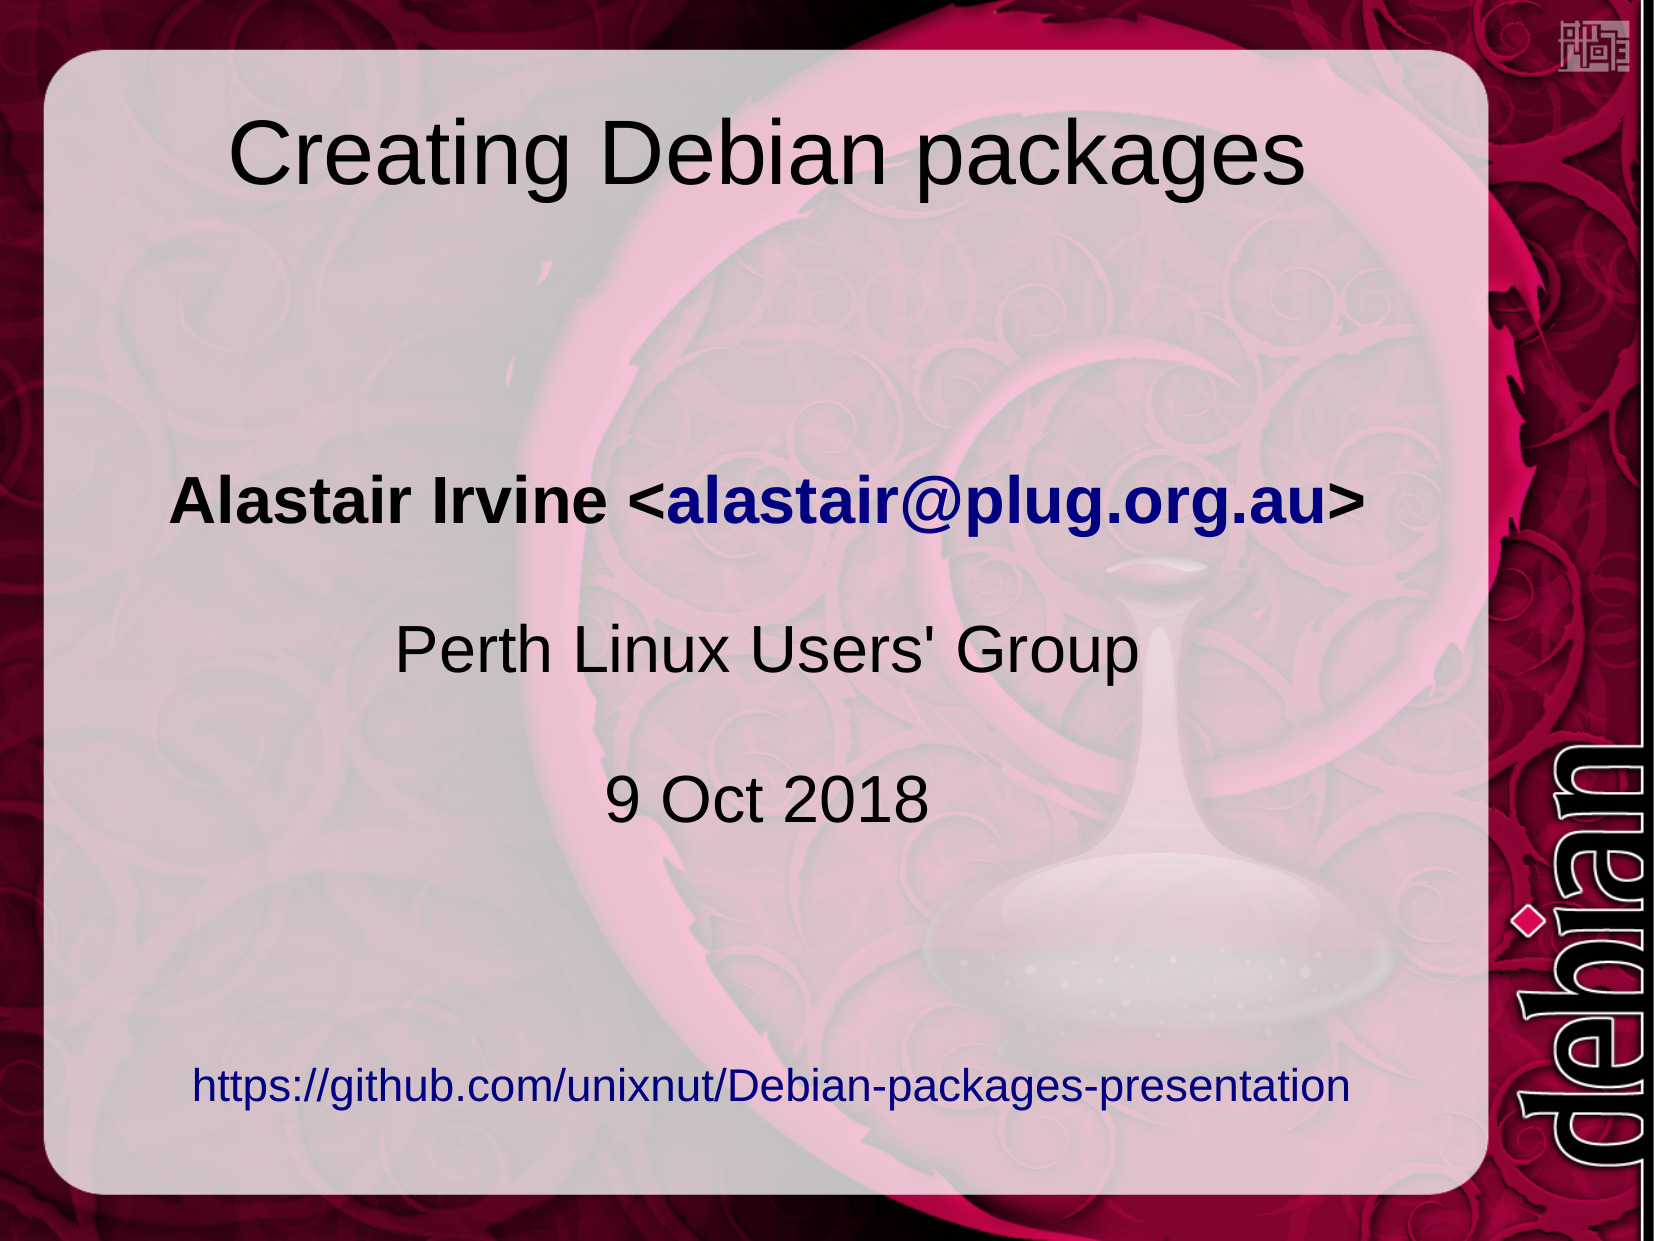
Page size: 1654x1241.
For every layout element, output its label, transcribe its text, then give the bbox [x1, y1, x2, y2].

title Creating Debian packages [59, 49, 1477, 257]
picture [0, 0, 1654, 1241]
subtitle Alastair Irvine <alastair@plug.org.au> Perth Linux Users' Group 9 Oct 2018 [59, 290, 1477, 1010]
text_box https://github.com/unixnut/Debian-packages-presentation [177, 1052, 1371, 1119]
